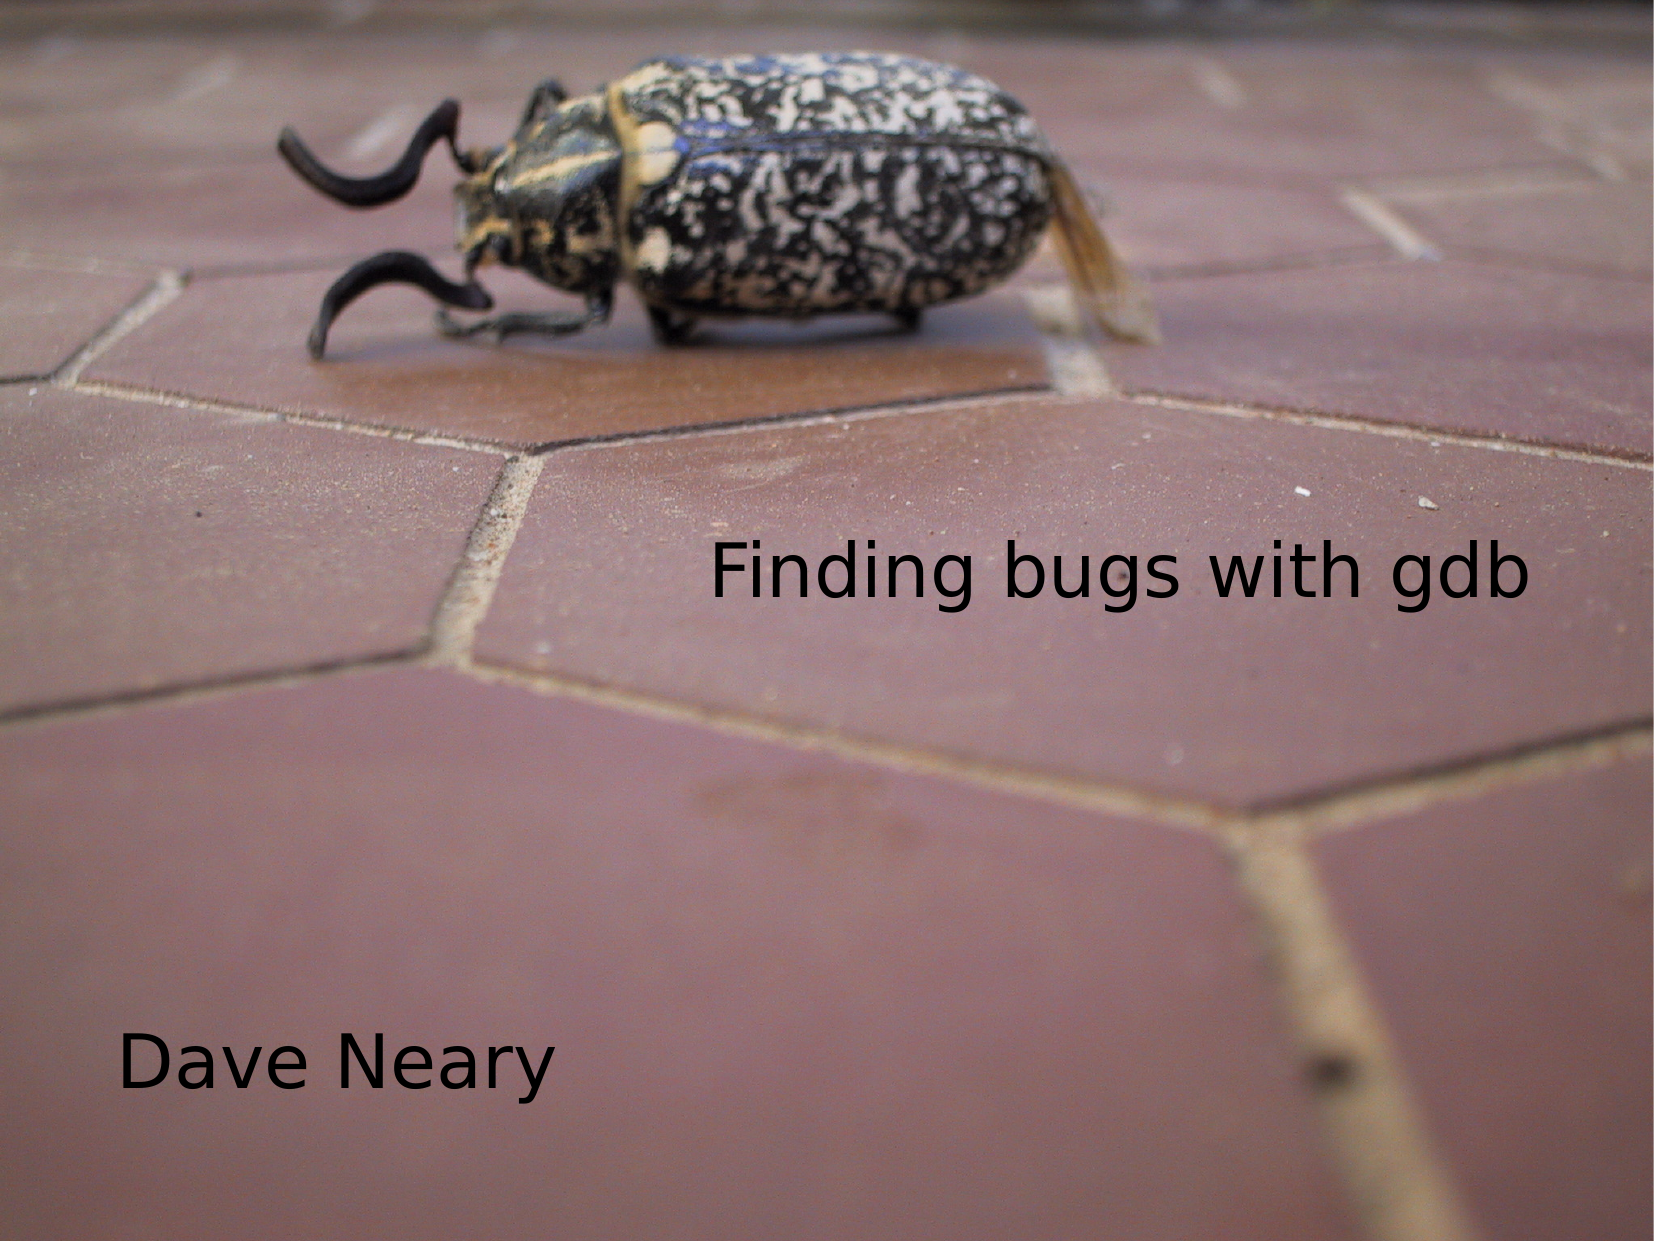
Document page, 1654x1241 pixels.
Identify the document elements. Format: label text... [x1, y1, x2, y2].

picture [0, 0, 1654, 1241]
text_box Finding bugs with gdb [693, 520, 1548, 623]
text_box Dave Neary [101, 1012, 574, 1115]
